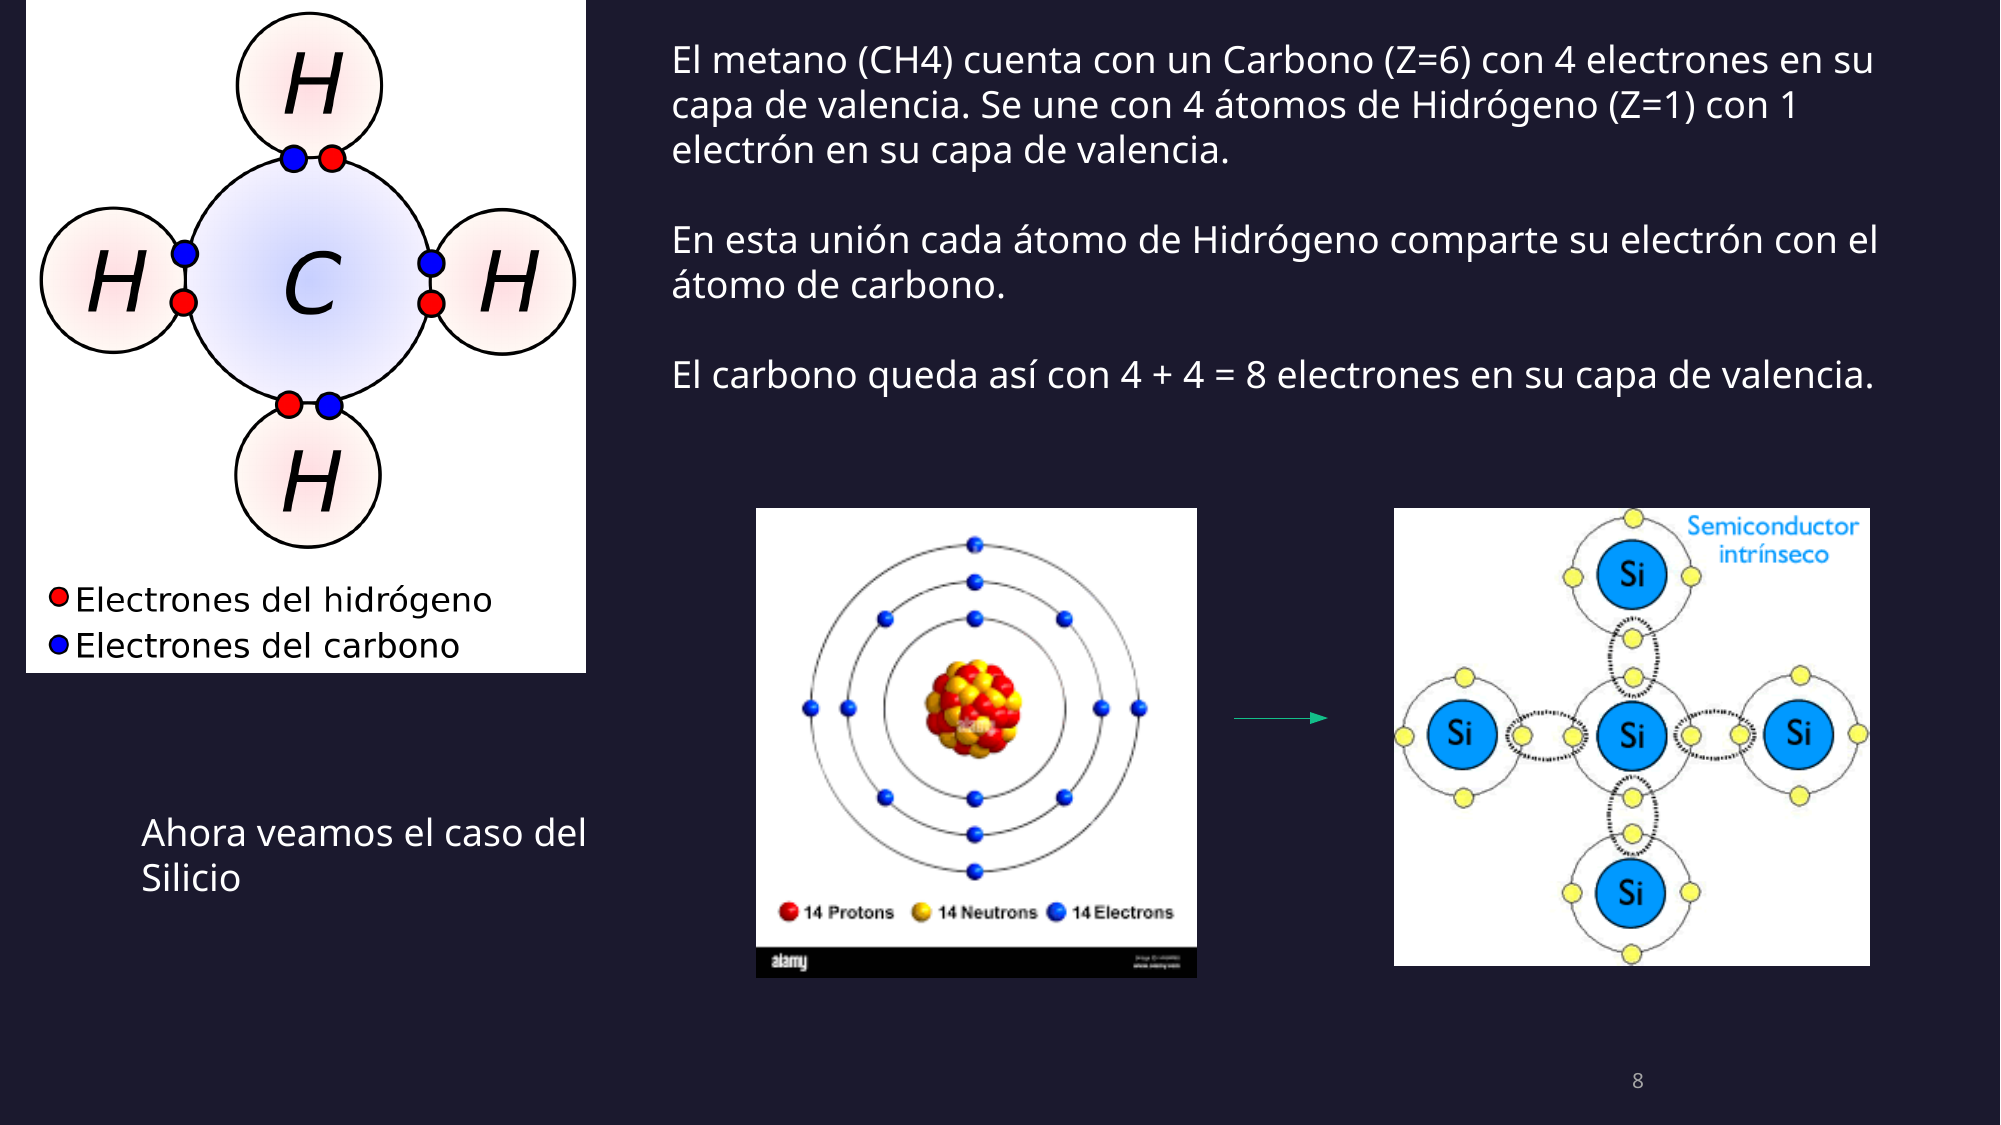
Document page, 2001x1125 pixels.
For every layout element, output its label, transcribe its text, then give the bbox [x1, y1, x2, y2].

text_box Ahora veamos el caso del Silicio [126, 801, 686, 863]
text_box [1632, 1067, 1910, 1093]
picture [756, 508, 1197, 978]
picture [26, 0, 586, 674]
text_box El metano (CH4) cuenta con un Carbono (Z=6) con 4 electrones en su capa de valencia. Se une con 4 átomos de Hidrógeno (Z=1) con 1 electrón en su capa de valencia. En esta unión cada átomo de Hidrógeno comparte su electrón con el átomo de carbono. El carbono queda así con 4 + 4 = 8 electrones en su capa de valencia. [656, 28, 1961, 407]
picture [1394, 508, 1870, 967]
